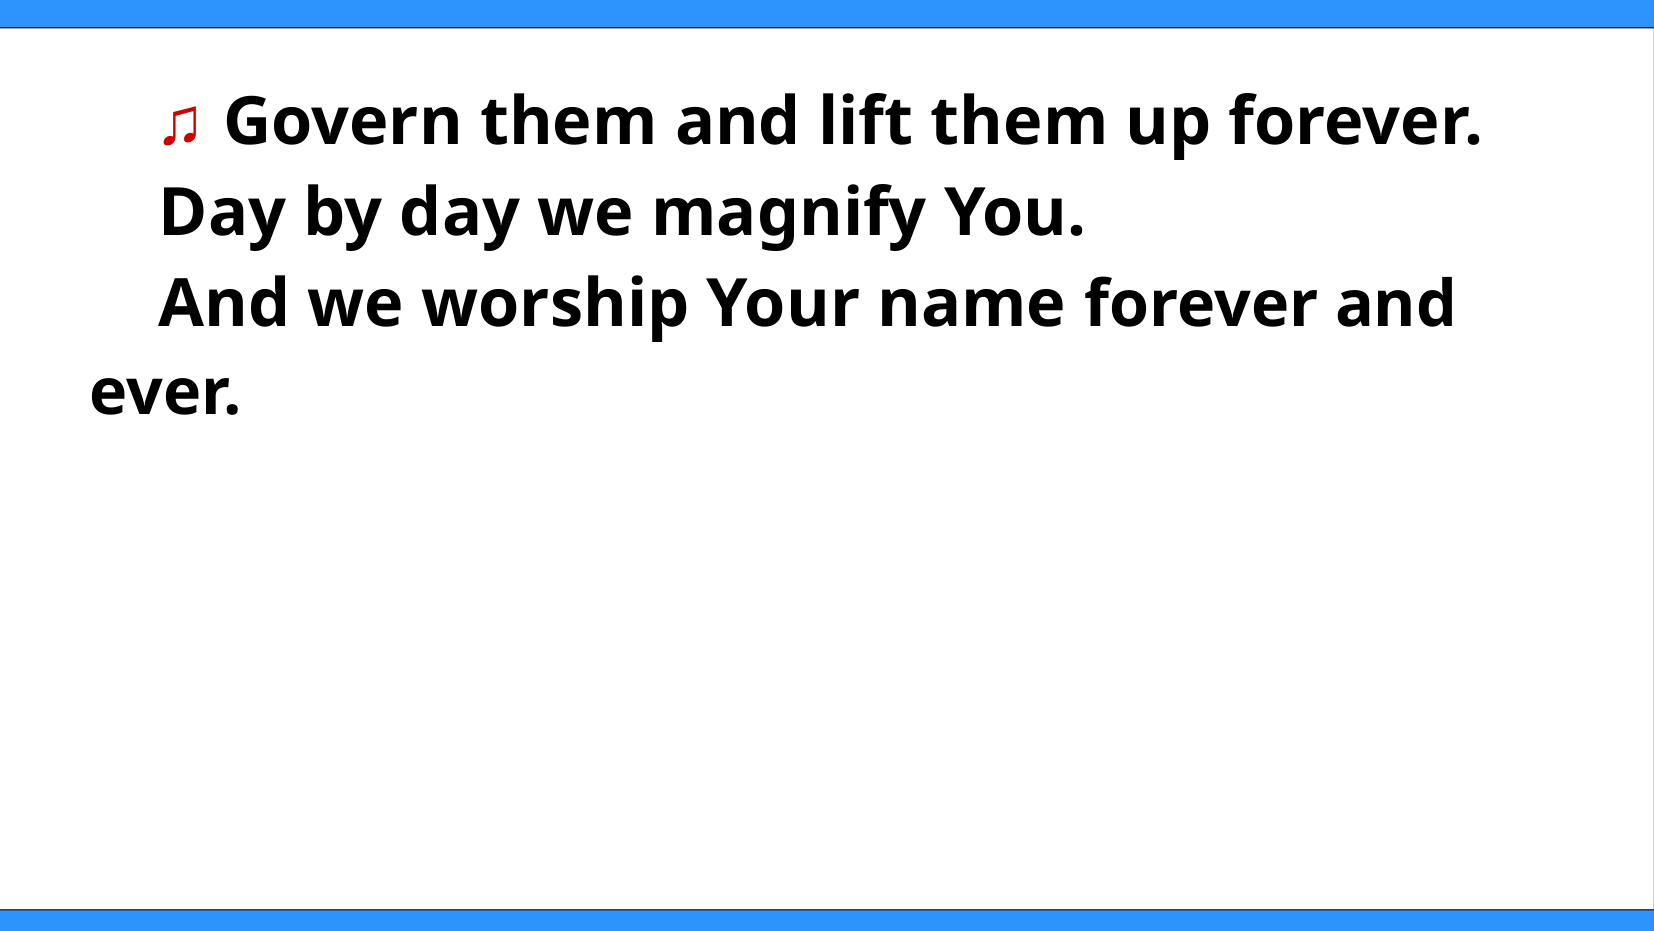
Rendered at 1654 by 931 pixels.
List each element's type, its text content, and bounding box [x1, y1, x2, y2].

text_box ♫ Govern them and lift them up forever. Day by day we magnify You. And we worship Your name forever and ever. [75, 66, 1576, 406]
picture [0, 0, 1654, 931]
